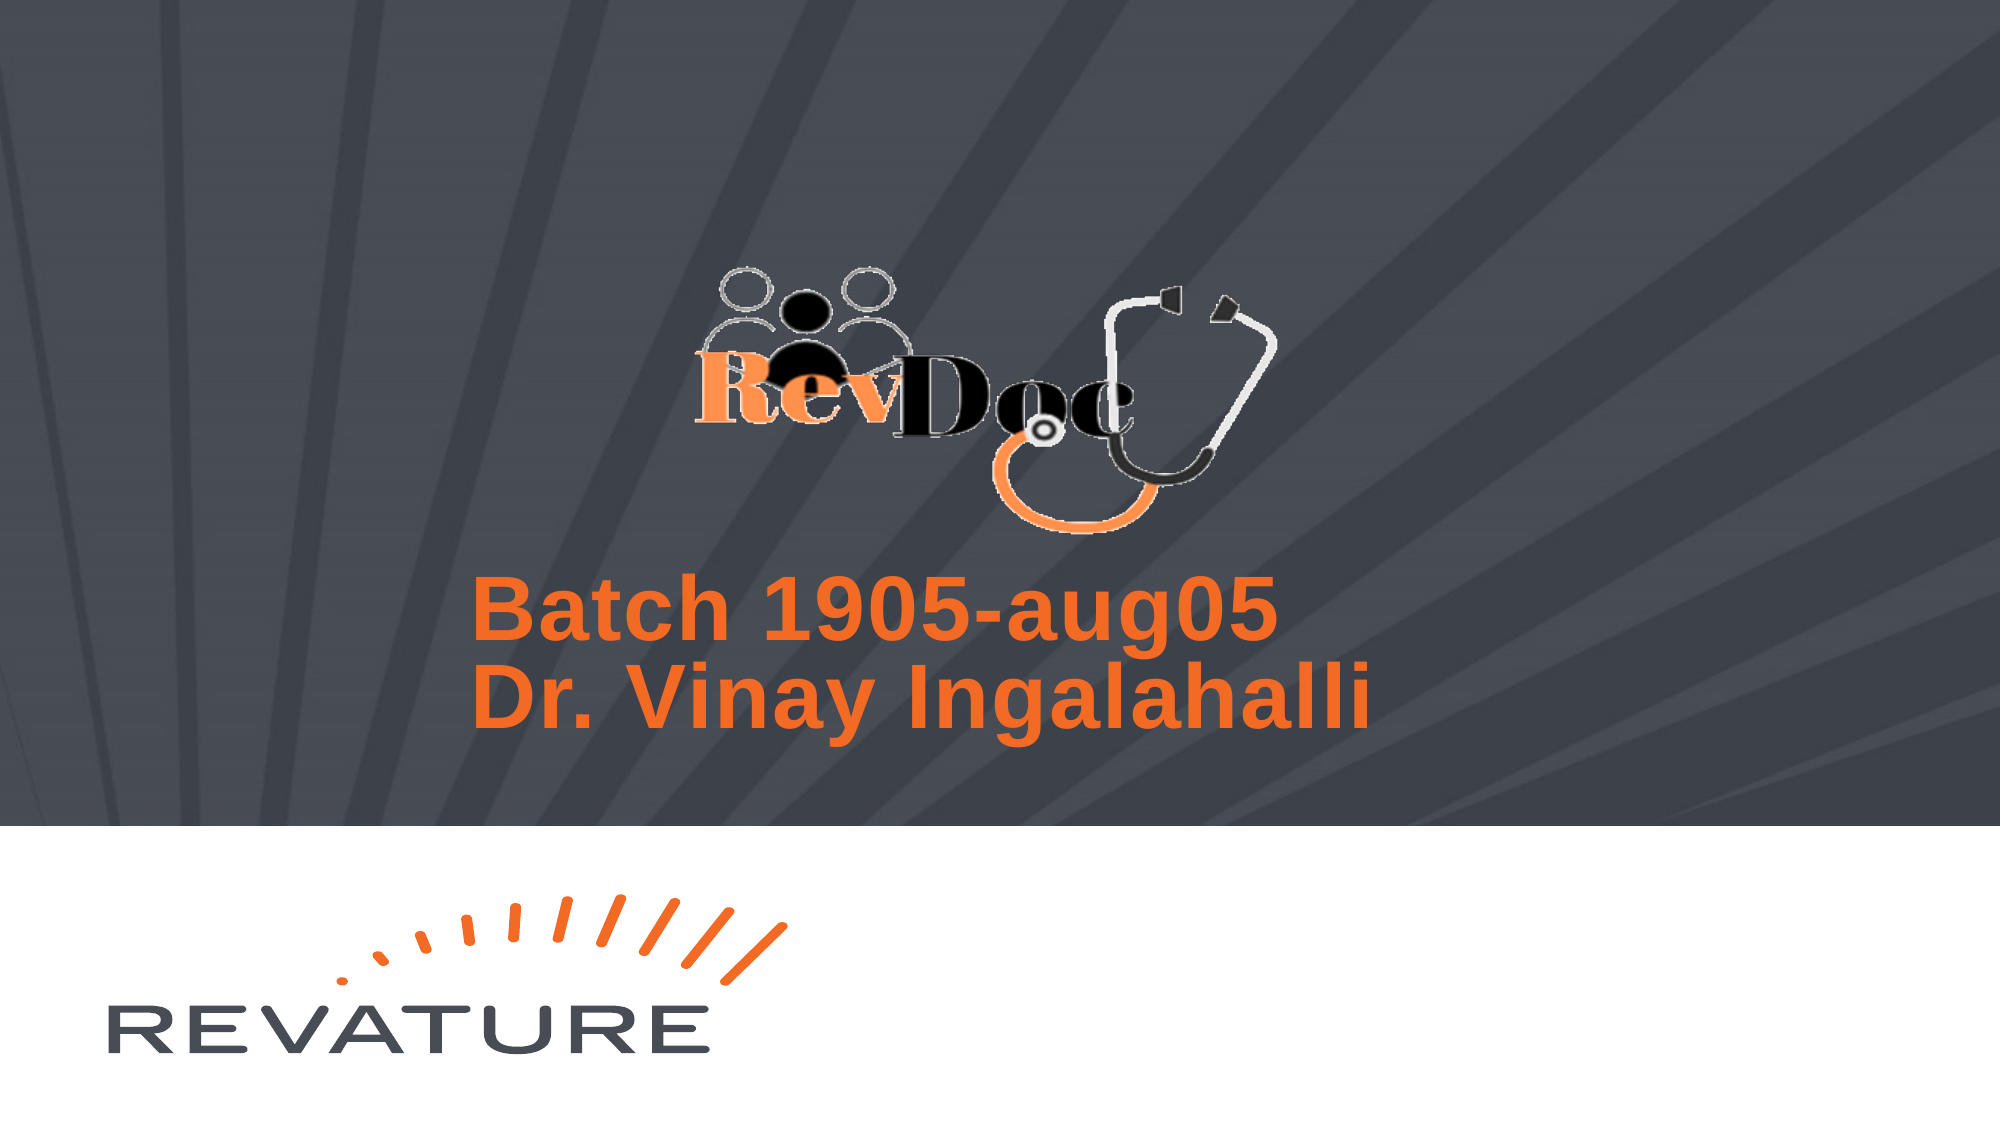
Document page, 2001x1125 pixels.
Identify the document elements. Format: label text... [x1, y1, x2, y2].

title Batch 1905-aug05 Dr. Vinay Ingalahalli [454, 562, 2000, 868]
picture [0, 0, 2000, 826]
